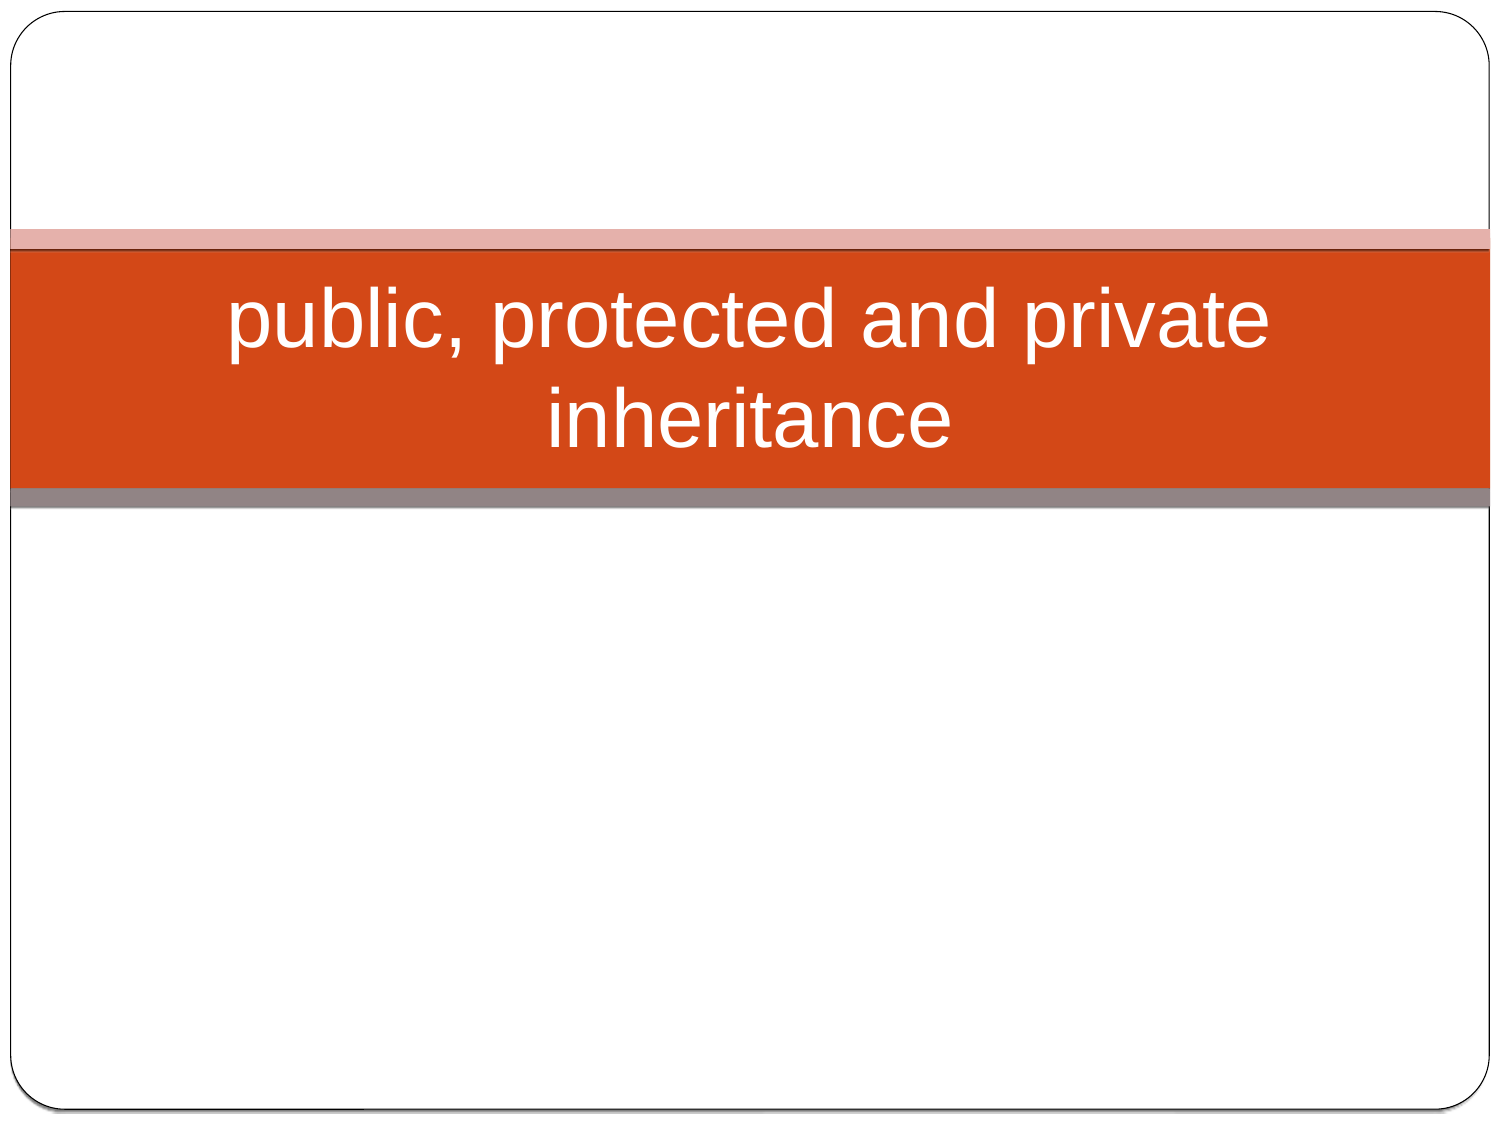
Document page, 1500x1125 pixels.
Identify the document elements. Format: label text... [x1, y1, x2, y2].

title public, protected and private inheritance [75, 247, 1425, 489]
